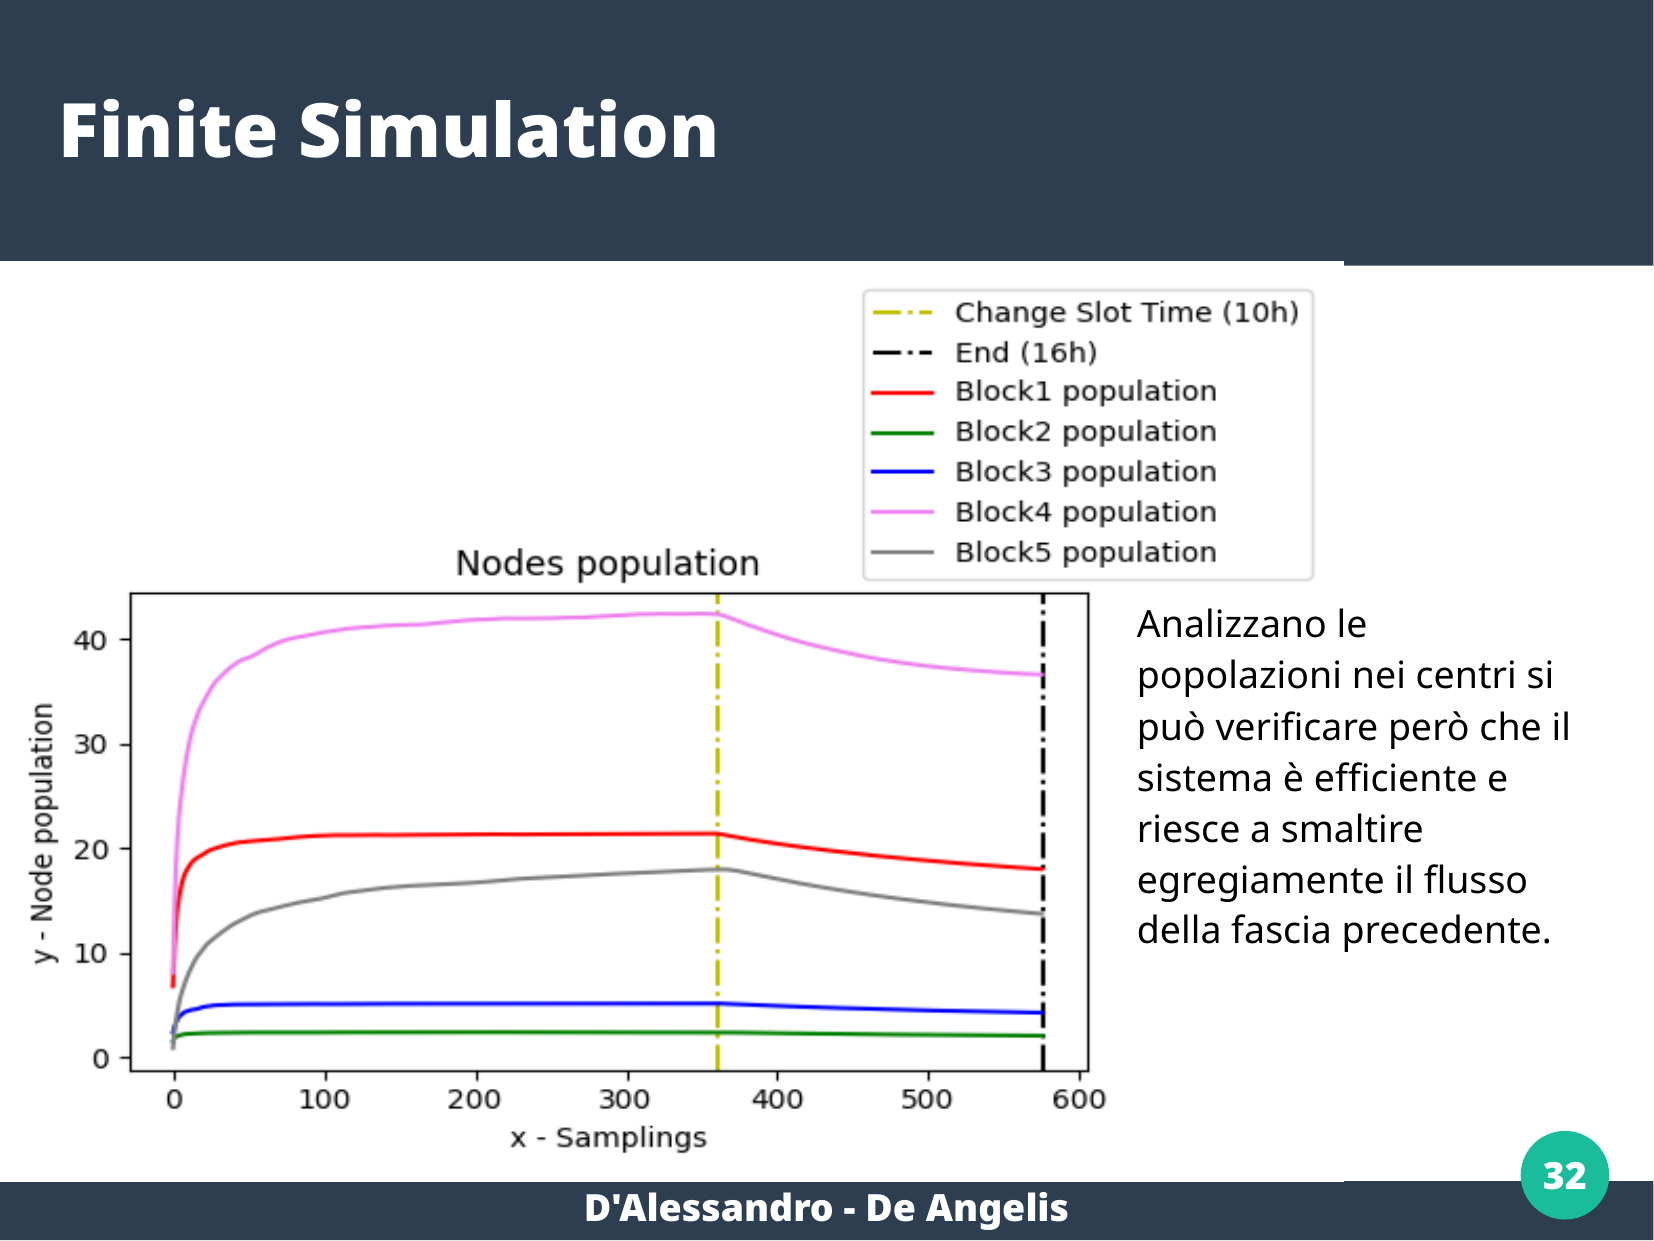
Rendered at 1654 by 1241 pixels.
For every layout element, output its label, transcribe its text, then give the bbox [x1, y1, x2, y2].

text_box Analizzano le popolazioni nei centri si può verificare però che il sistema è efficiente e riesce a smaltire egregiamente il flusso della fascia precedente. [1122, 590, 1595, 963]
picture [0, 261, 1344, 1182]
title Finite Simulation [59, 49, 1595, 207]
